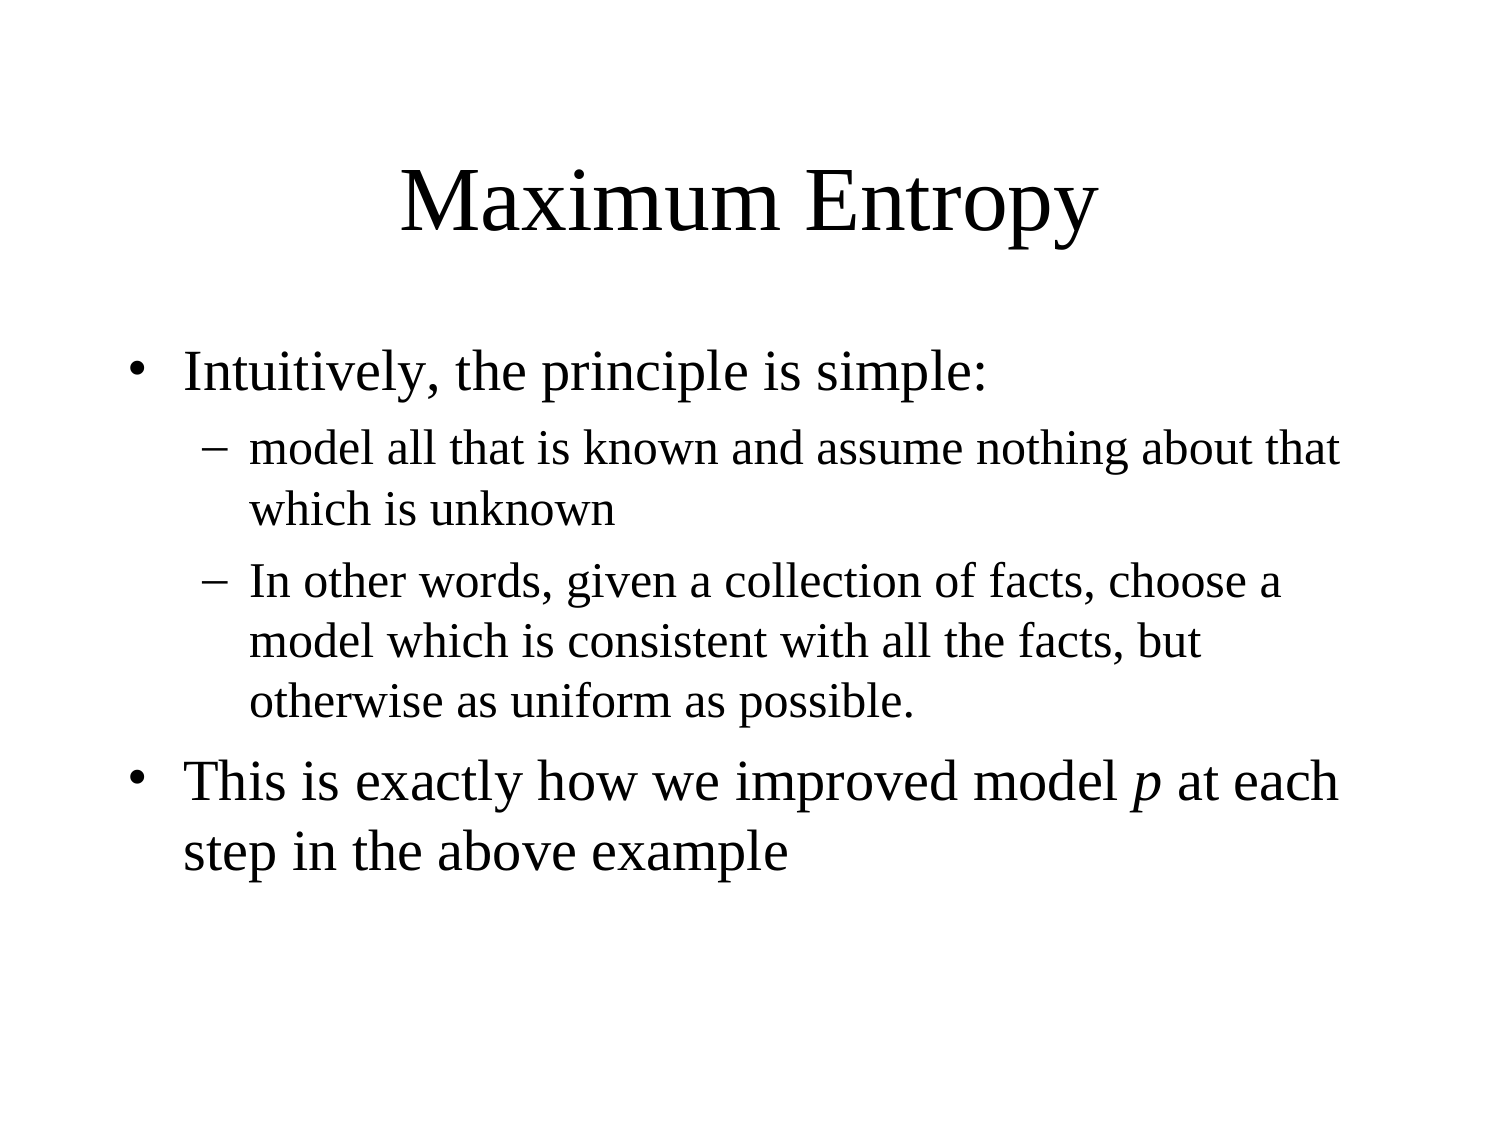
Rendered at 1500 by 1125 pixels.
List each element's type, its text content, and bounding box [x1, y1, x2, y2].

list Intuitively, the principle is simple: model all that is known and assume nothing about that which is unknown In other words, given a collection of facts, choose a model which is consistent with all the facts, but otherwise as uniform as possible. This is exactly how we improved model p at each step in the above example [112, 324, 1388, 1063]
title Maximum Entropy [112, 99, 1388, 288]
